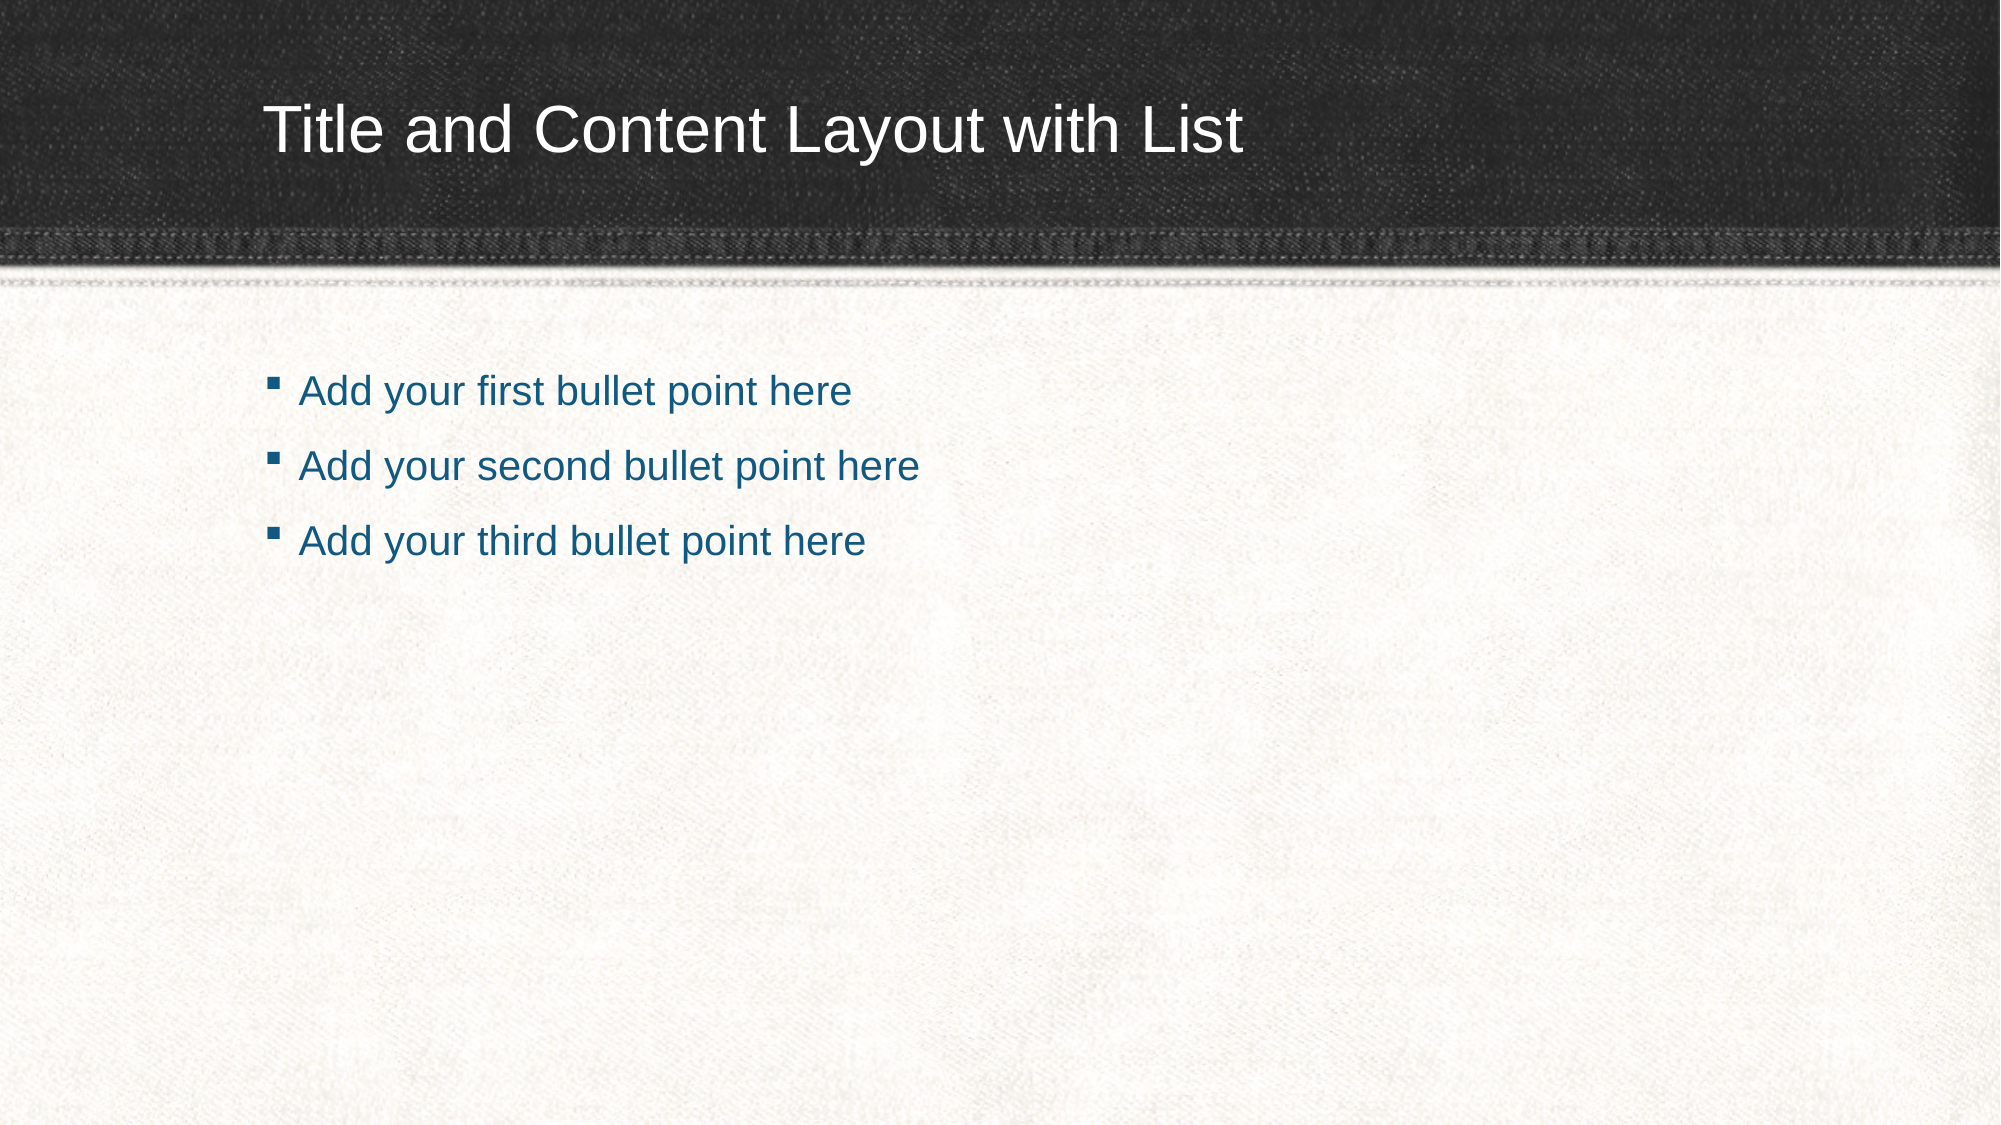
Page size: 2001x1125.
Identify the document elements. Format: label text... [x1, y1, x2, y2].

picture [0, 0, 2000, 1125]
list Add your first bullet point here Add your second bullet point here Add your third bullet point here [264, 356, 1739, 1013]
title Title and Content Layout with List [262, 48, 1738, 214]
